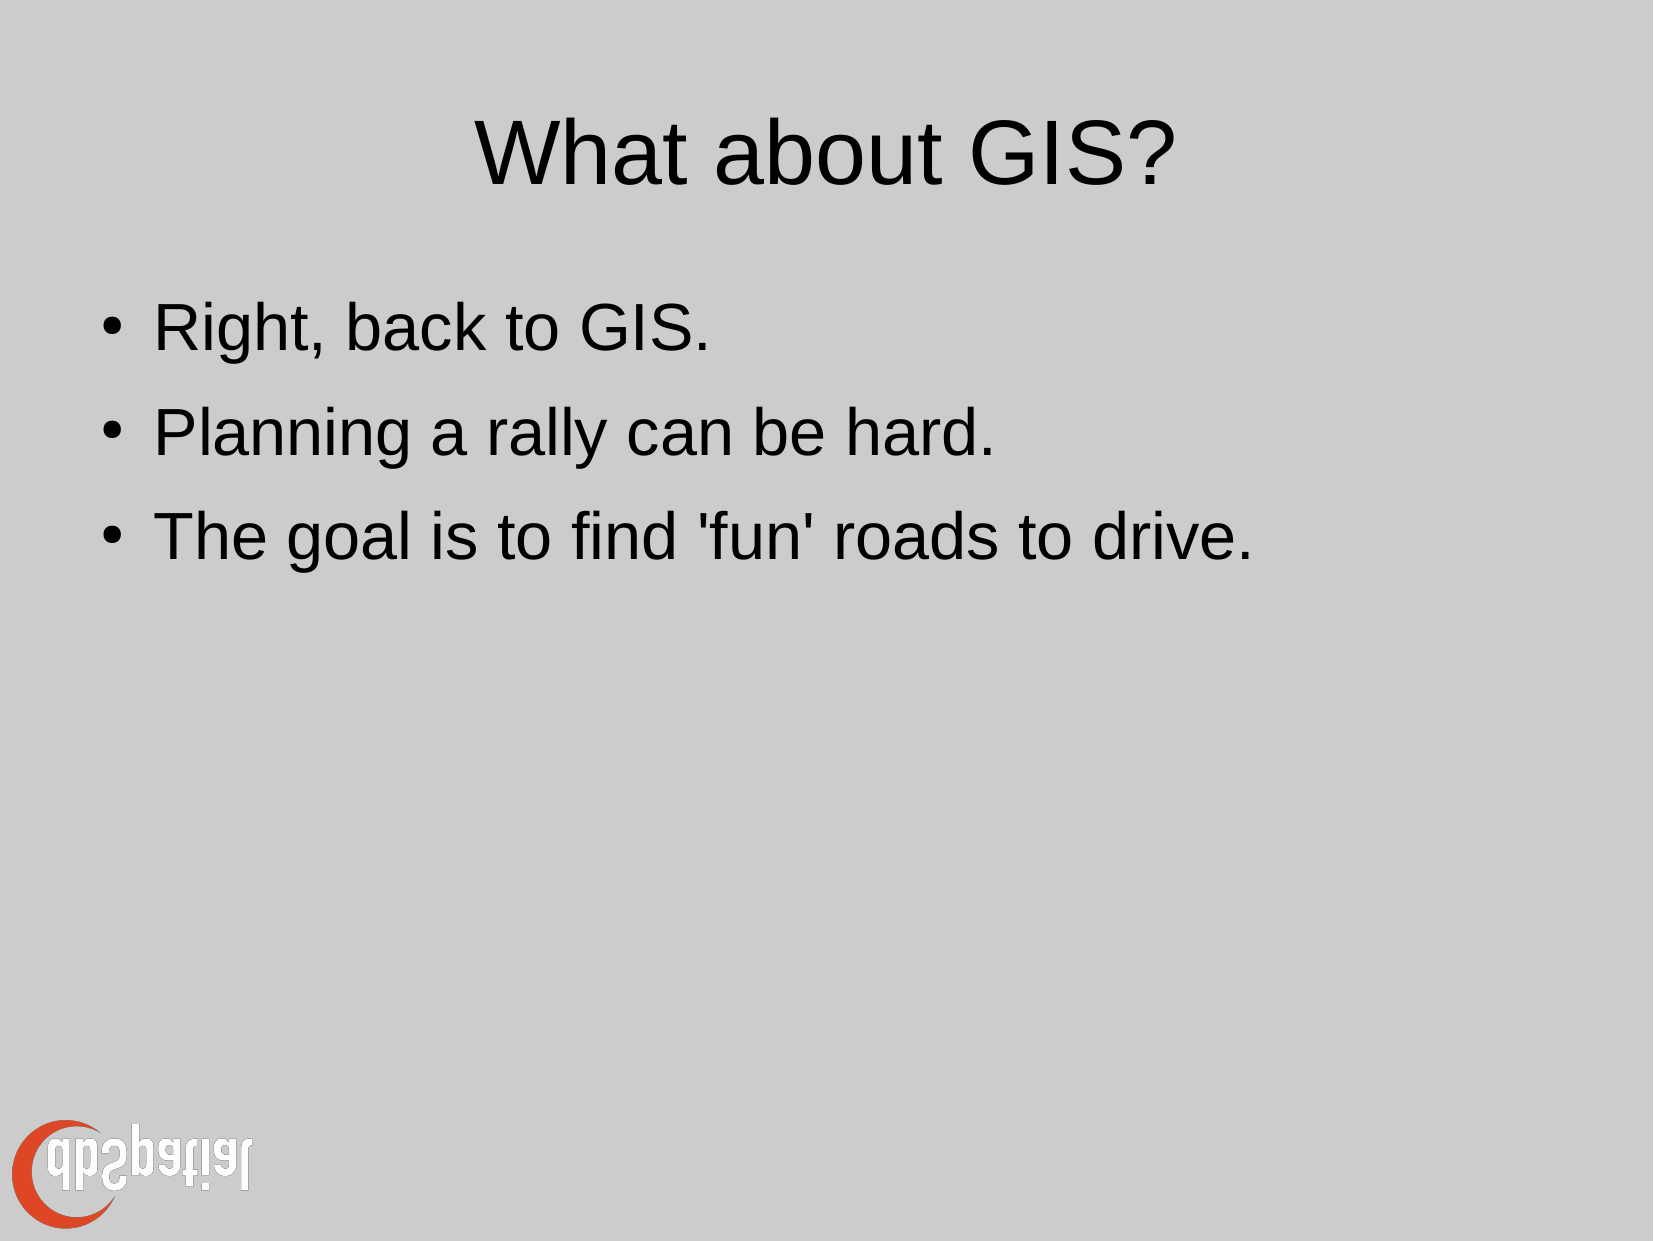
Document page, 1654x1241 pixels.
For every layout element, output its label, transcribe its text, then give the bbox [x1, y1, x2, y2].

list Right, back to GIS. Planning a rally can be hard. The goal is to find 'fun' roads to drive. [82, 290, 1571, 1010]
title What about GIS? [82, 49, 1571, 257]
picture [9, 1118, 255, 1231]
